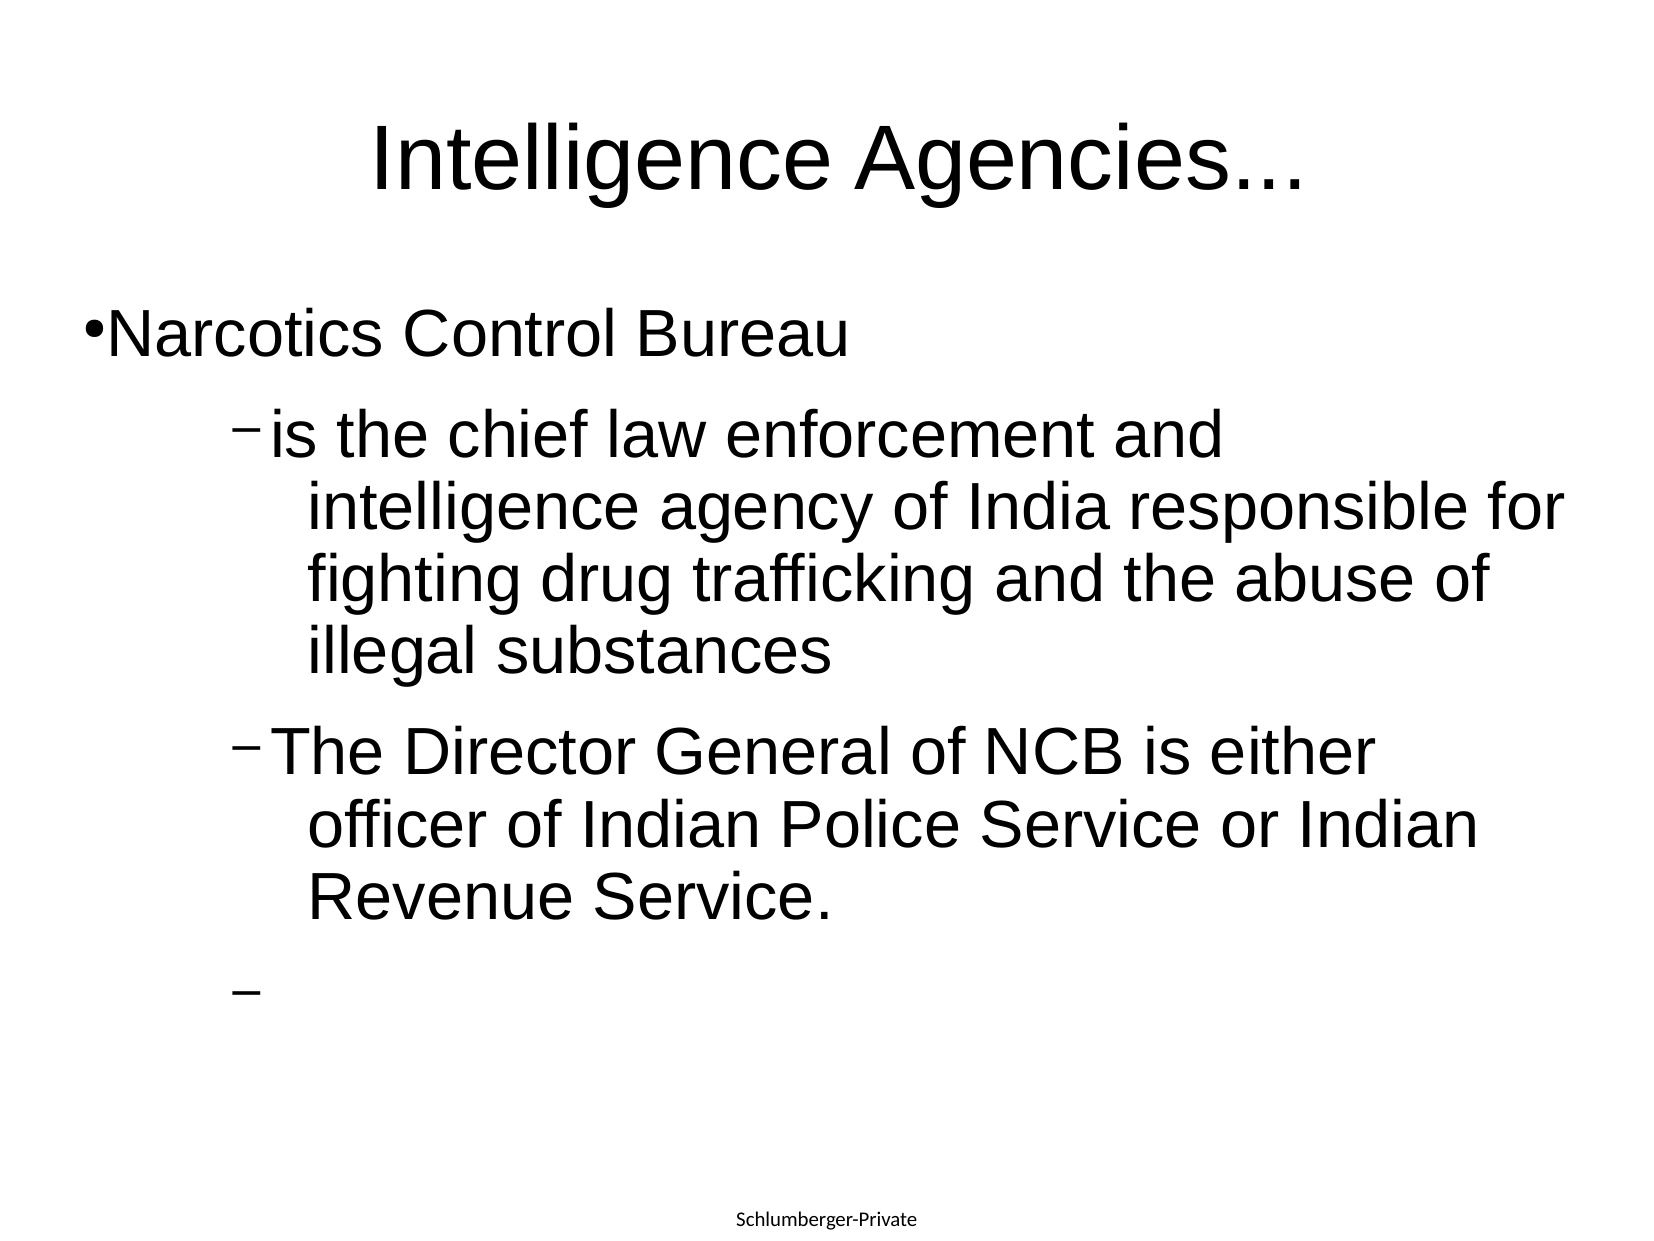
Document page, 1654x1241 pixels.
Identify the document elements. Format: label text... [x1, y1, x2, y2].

list Narcotics Control Bureau is the chief law enforcement and intelligence agency of India responsible for fighting drug trafficking and the abuse of illegal substances The Director General of NCB is either officer of Indian Police Service or Indian Revenue Service. [82, 290, 1571, 1010]
title Intelligence Agencies... [82, 49, 1571, 257]
